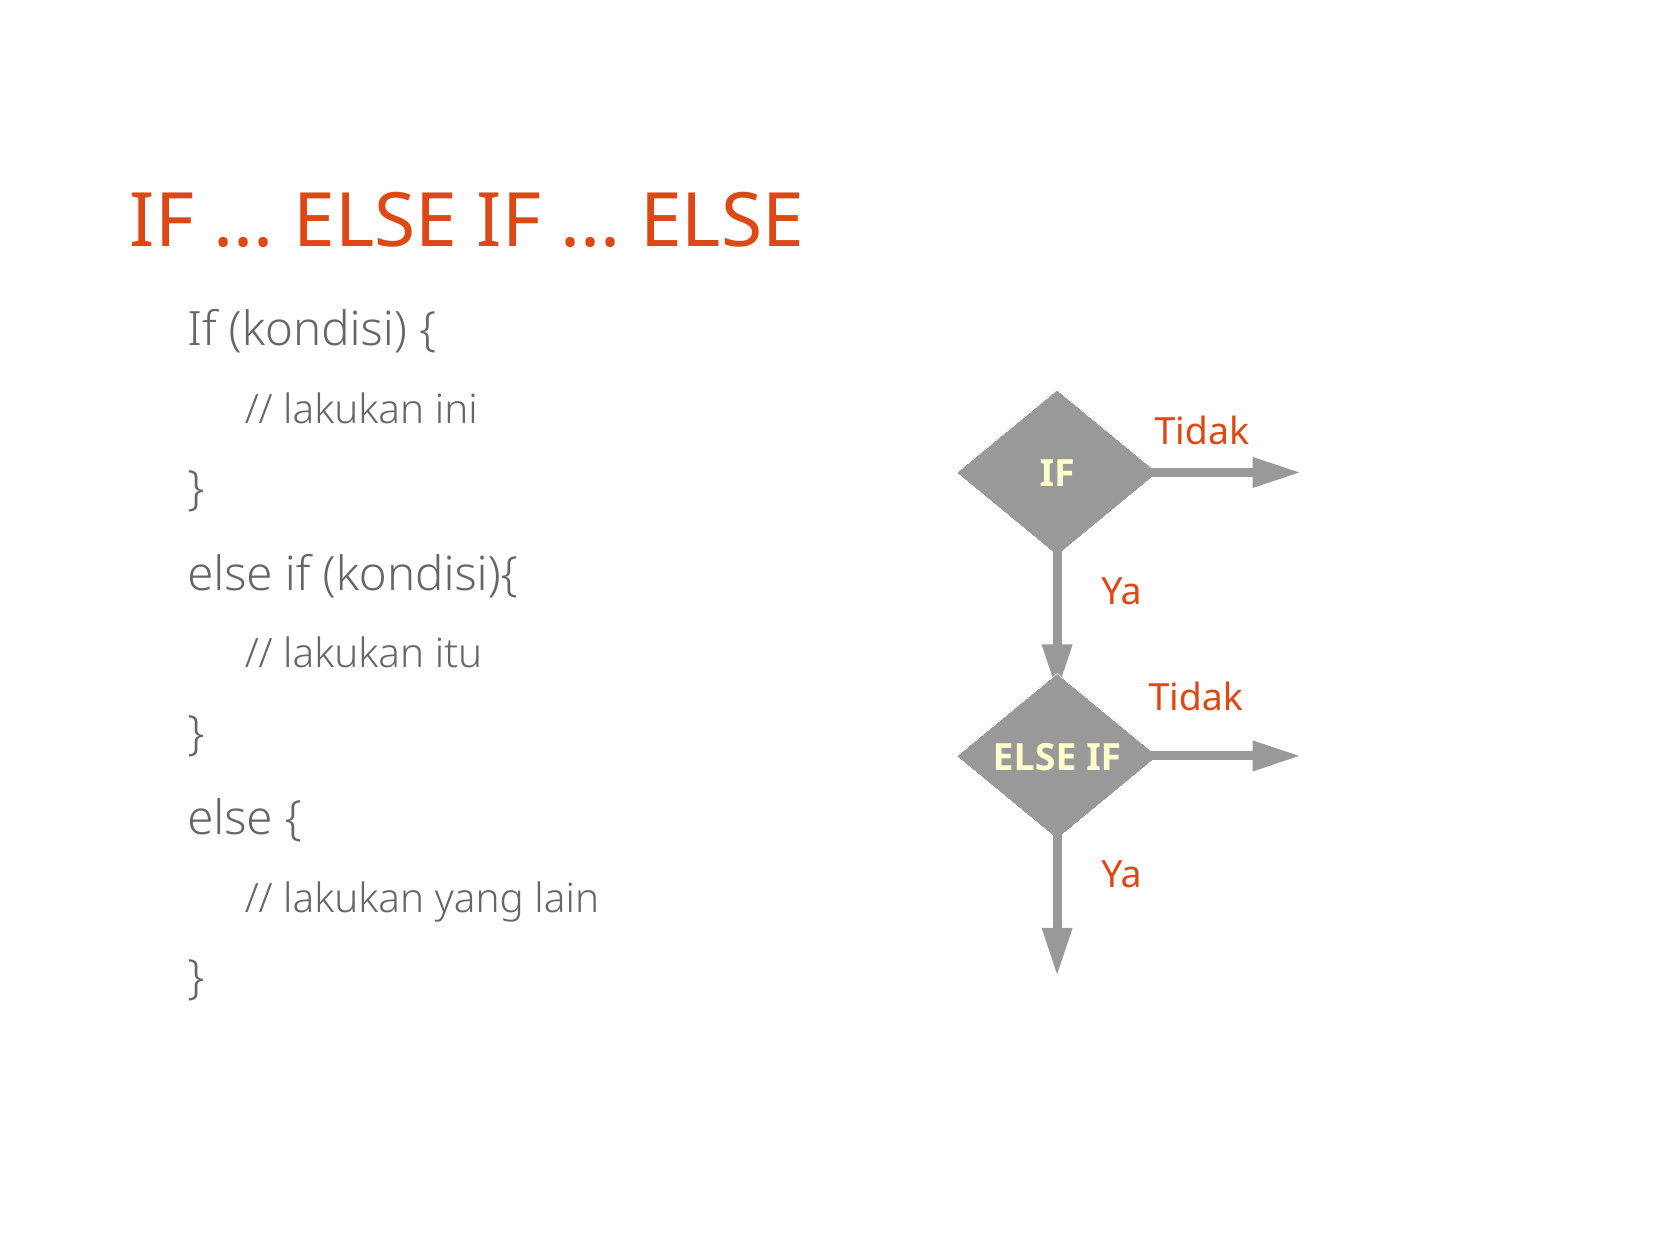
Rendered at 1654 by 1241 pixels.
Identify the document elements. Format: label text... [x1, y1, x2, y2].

list If (kondisi) { // lakukan ini } else if (kondisi){ // lakukan itu } else { // lakukan yang lain } [129, 295, 1518, 1010]
text_box Ya [1086, 840, 1288, 898]
text_box IF [956, 389, 1153, 552]
text_box Tidak [1133, 663, 1335, 721]
title IF ... ELSE IF ... ELSE [129, 153, 1518, 281]
text_box ELSE IF [956, 673, 1153, 836]
text_box Ya [1086, 557, 1288, 615]
text_box Tidak [1139, 397, 1341, 455]
